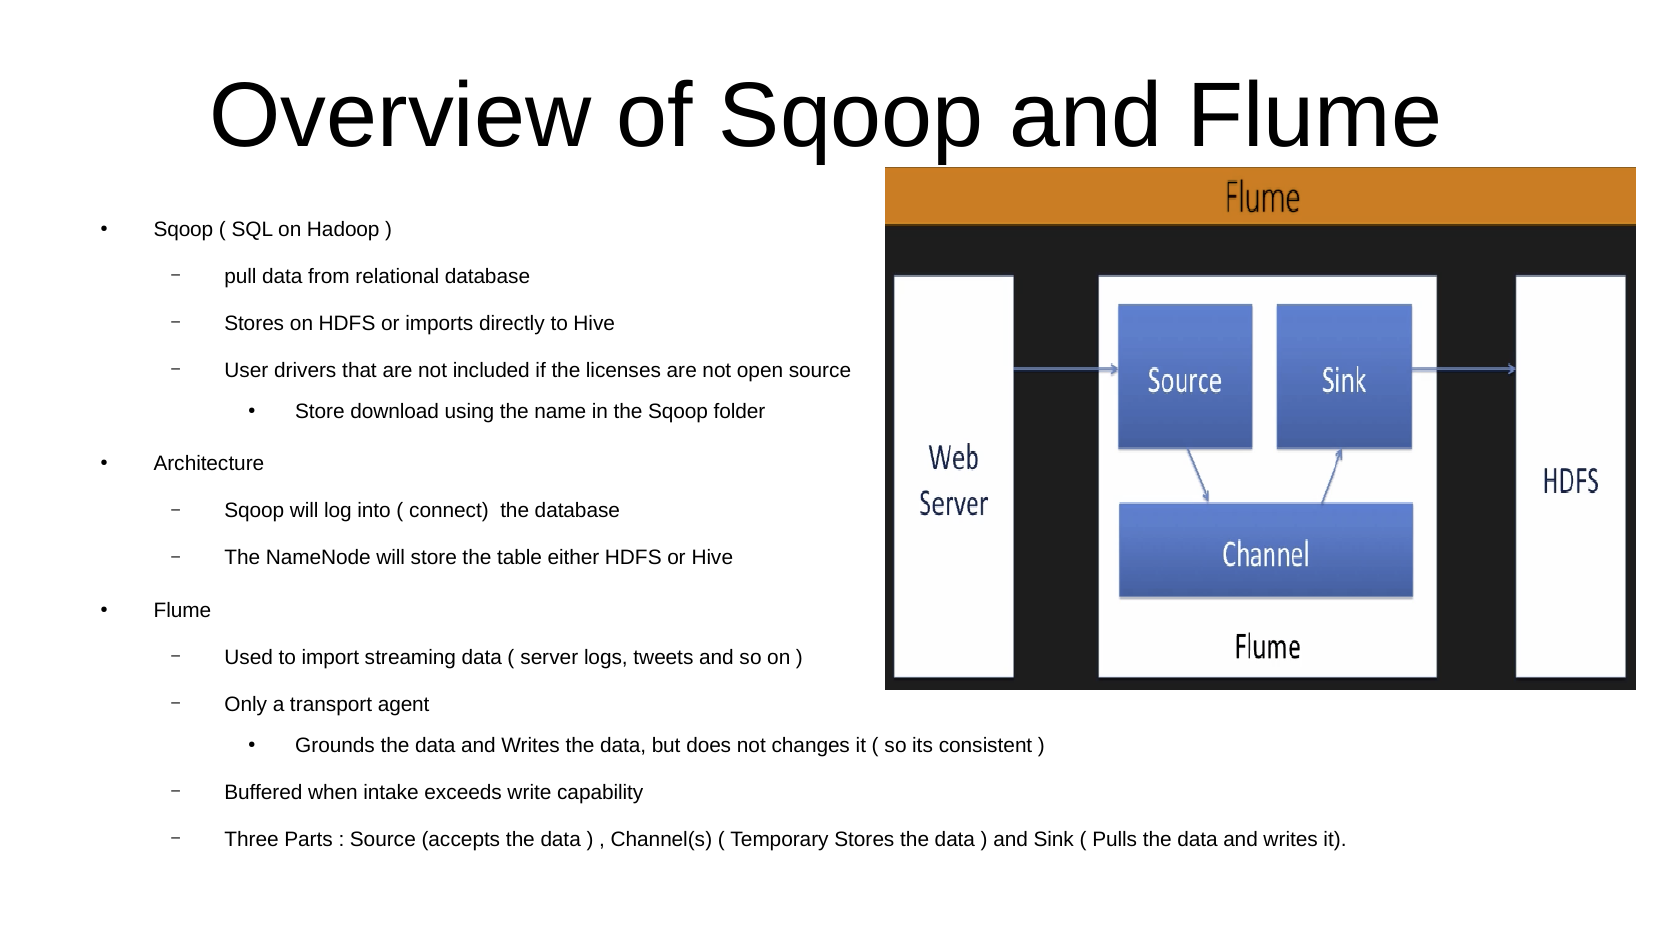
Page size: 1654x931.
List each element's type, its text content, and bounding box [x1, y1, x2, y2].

picture [885, 167, 1636, 691]
list Sqoop ( SQL on Hadoop ) pull data from relational database Stores on HDFS or imports directly to Hive User drivers that are not included if the licenses are not open source Store download using the name in the Sqoop folder Architecture Sqoop will log into ( connect) the database The NameNode will store the table either HDFS or Hive Flume Used to import streaming data ( server logs, tweets and so on ) Only a transport agent Grounds the data and Writes the data, but does not changes it ( so its consistent ) Buffered when intake exceeds write capability Three Parts : Source (accepts the data ) , Channel(s) ( Temporary Stores the data ) and Sink ( Pulls the data and writes it). [82, 217, 1636, 916]
title Overview of Sqoop and Flume [82, 37, 1571, 193]
